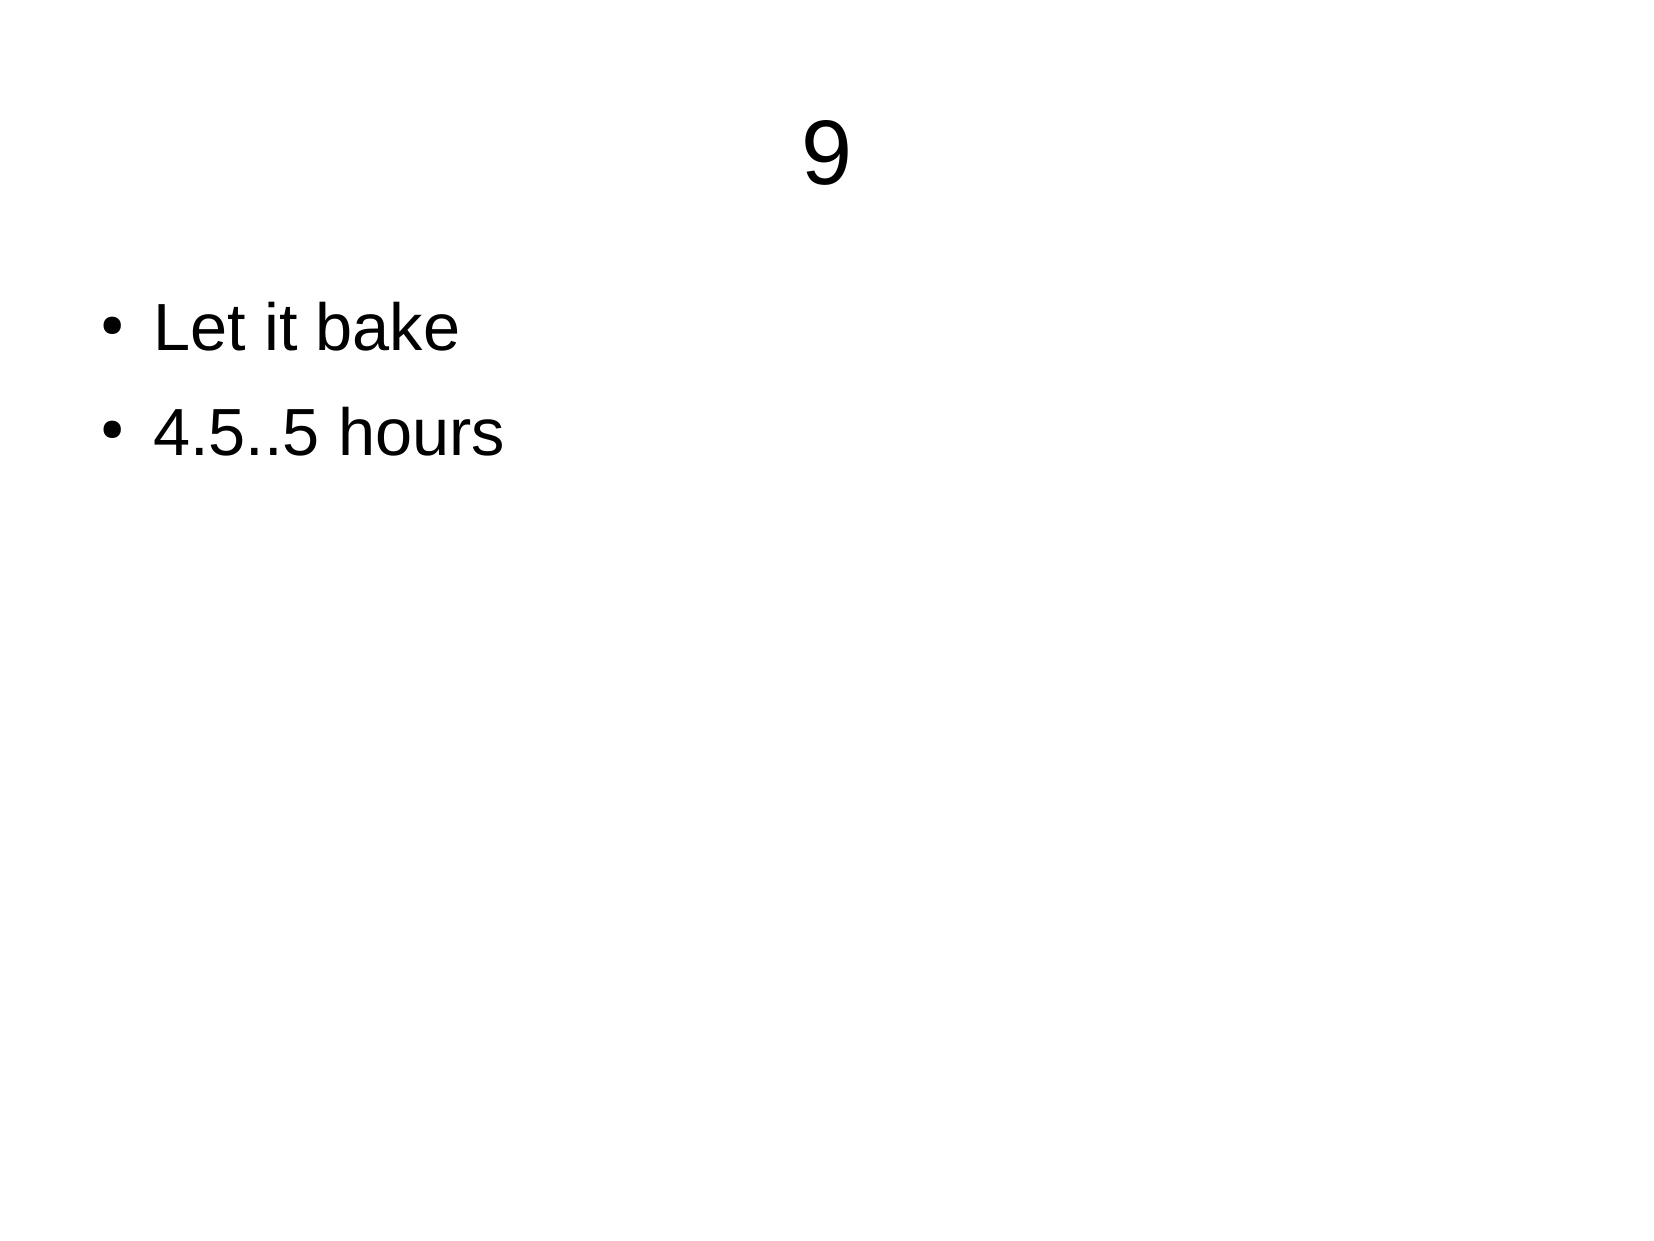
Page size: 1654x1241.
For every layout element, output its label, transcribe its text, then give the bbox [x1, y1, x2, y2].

title 9 [82, 49, 1571, 257]
list Let it bake 4.5..5 hours [82, 290, 1571, 1010]
